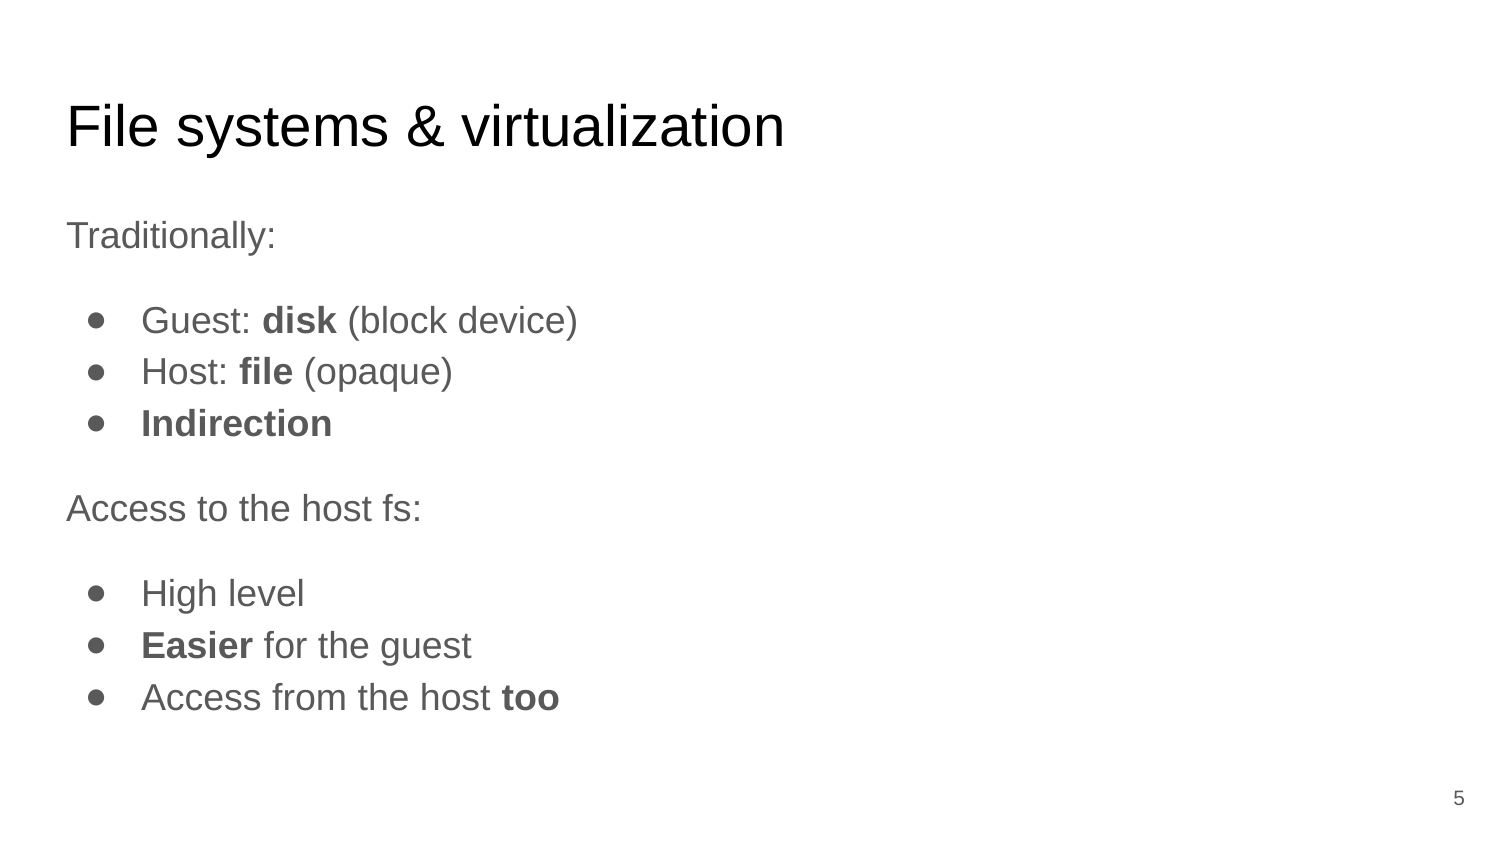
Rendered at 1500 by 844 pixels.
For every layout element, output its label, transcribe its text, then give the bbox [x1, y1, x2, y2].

title File systems & virtualization [51, 72, 1449, 167]
list Traditionally: Guest: disk (block device) Host: file (opaque) Indirection Access to the host fs: High level Easier for the guest Access from the host too [51, 189, 1449, 750]
slide_number <number> [1389, 764, 1480, 830]
